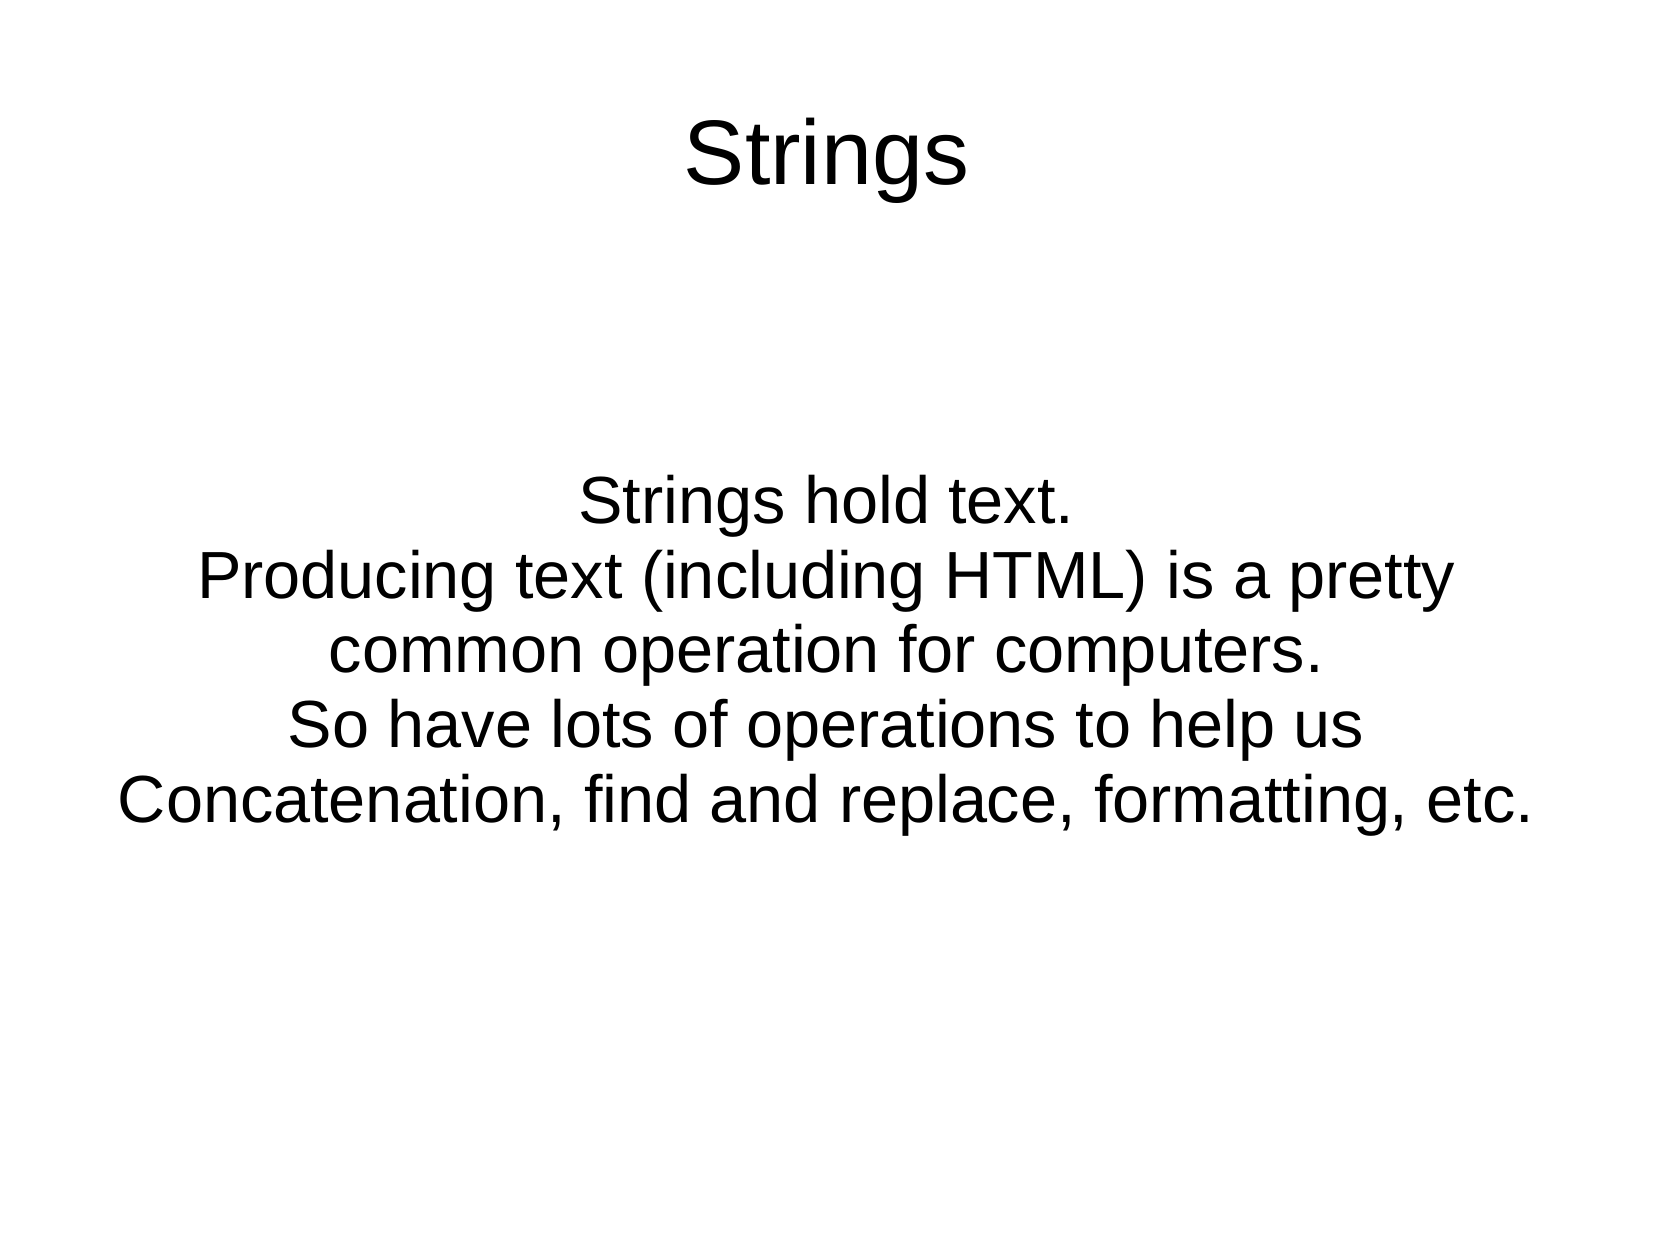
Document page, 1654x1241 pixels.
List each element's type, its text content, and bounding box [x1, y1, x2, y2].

title Strings [82, 49, 1571, 257]
subtitle Strings hold text. Producing text (including HTML) is a pretty common operation for computers. So have lots of operations to help us Concatenation, find and replace, formatting, etc. [82, 290, 1571, 1010]
